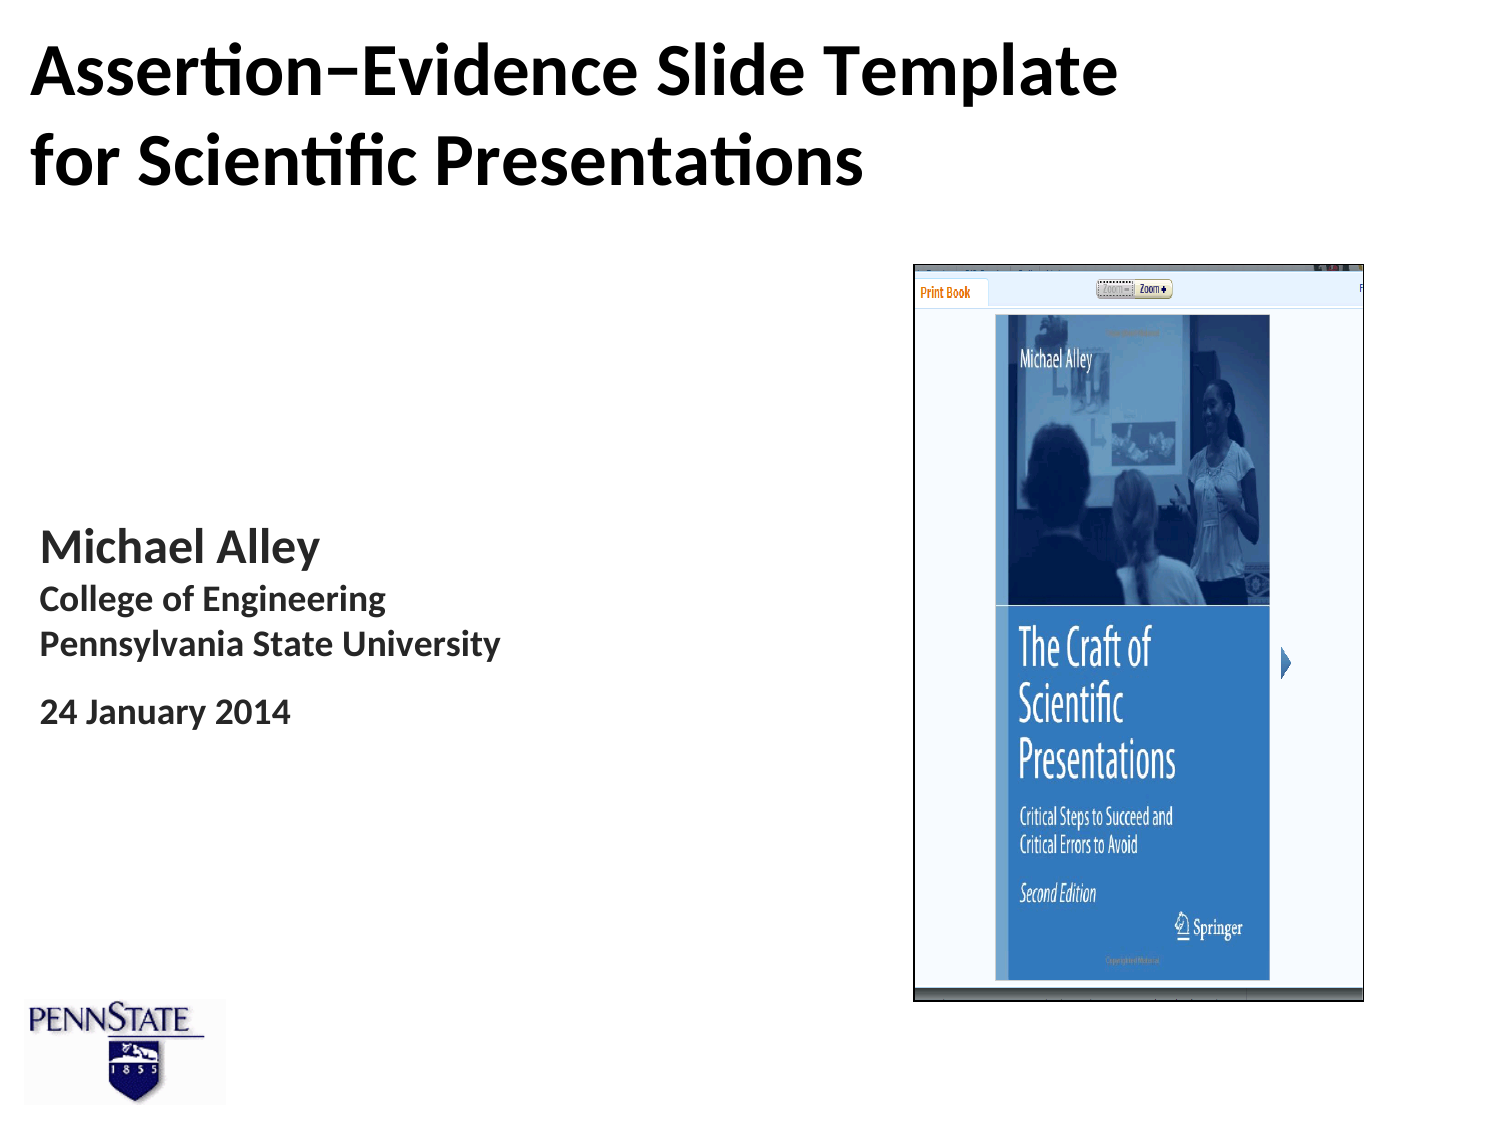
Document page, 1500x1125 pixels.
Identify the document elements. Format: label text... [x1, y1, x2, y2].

picture [24, 999, 226, 1105]
text_box Michael Alley College of Engineering Pennsylvania State University 24 January 2014 [24, 509, 813, 737]
picture [914, 265, 1363, 1000]
text_box Assertion−Evidence Slide Template for Scientific Presentations [15, 12, 1153, 208]
